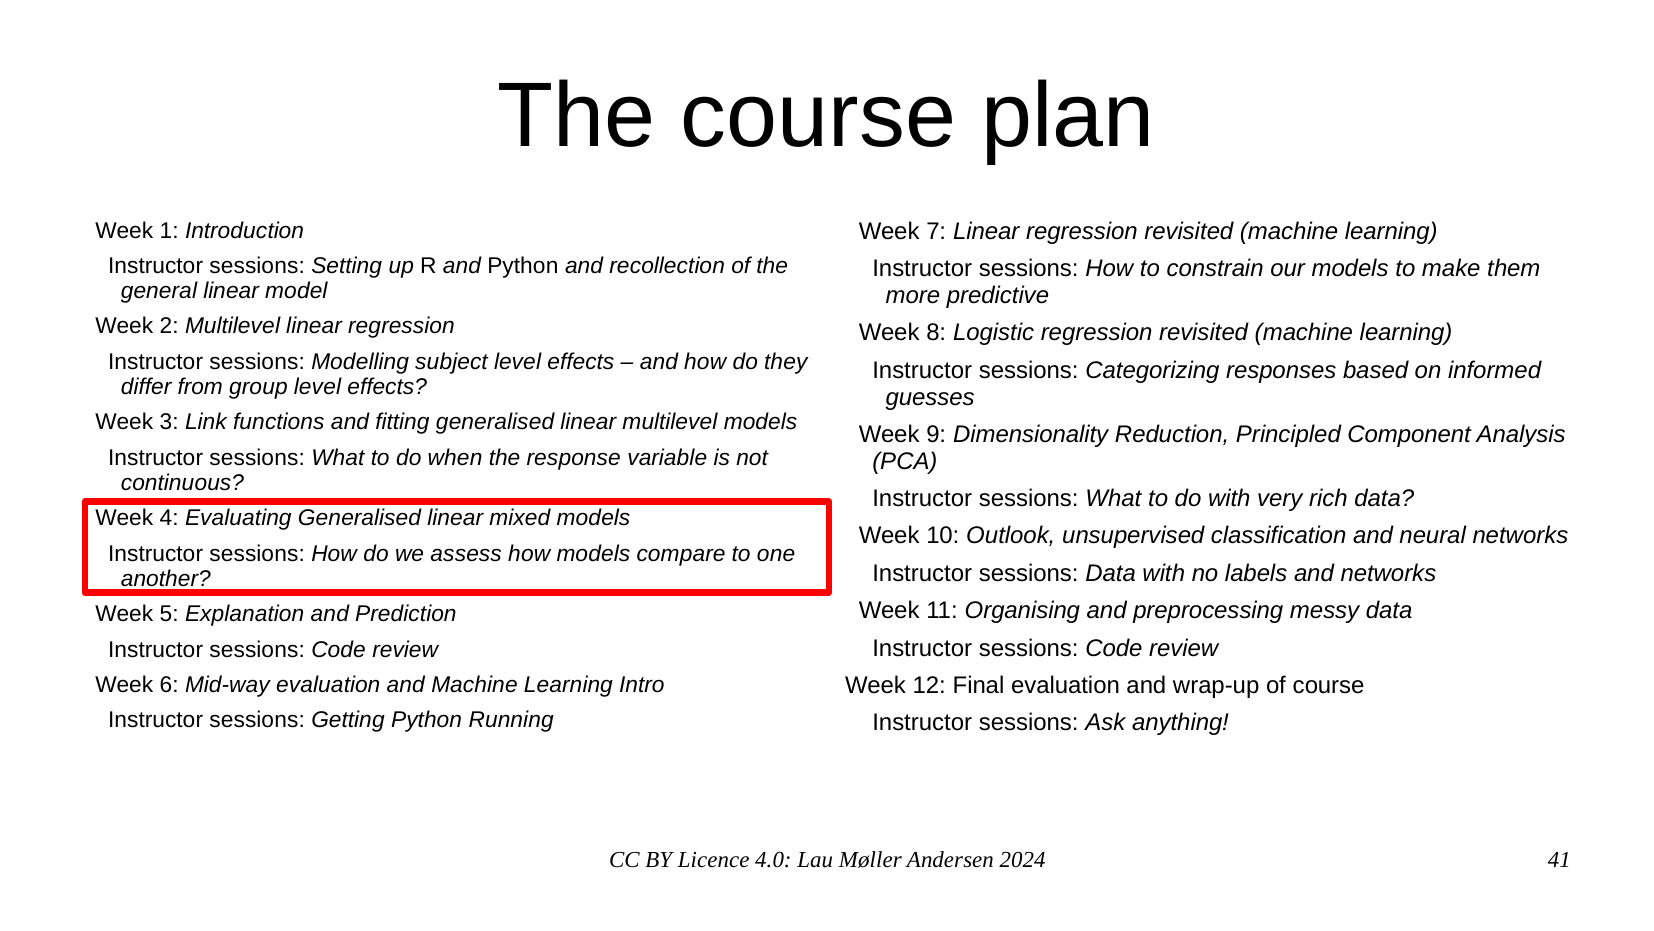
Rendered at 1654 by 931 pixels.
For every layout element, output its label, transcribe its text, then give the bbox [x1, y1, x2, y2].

title The course plan [82, 37, 1571, 193]
list Week 1: Introduction Instructor sessions: Setting up R and Python and recollection of the general linear model Week 2: Multilevel linear regression Instructor sessions: Modelling subject level effects – and how do they differ from group level effects? Week 3: Link functions and fitting generalised linear multilevel models Instructor sessions: What to do when the response variable is not continuous? Week 4: Evaluating Generalised linear mixed models Instructor sessions: How do we assess how models compare to one another? Week 5: Explanation and Prediction Instructor sessions: Code review Week 6: Mid-way evaluation and Machine Learning Intro Instructor sessions: Getting Python Running [88, 505, 809, 589]
list Week 1: Introduction Instructor sessions: Setting up R and Python and recollection of the general linear model Week 2: Multilevel linear regression Instructor sessions: Modelling subject level effects – and how do they differ from group level effects? Week 3: Link functions and fitting generalised linear multilevel models Instructor sessions: What to do when the response variable is not continuous? Week 4: Evaluating Generalised linear mixed models Instructor sessions: How do we assess how models compare to one another? Week 5: Explanation and Prediction Instructor sessions: Code review Week 6: Mid-way evaluation and Machine Learning Intro Instructor sessions: Getting Python Running [82, 217, 809, 498]
list Week 7: Linear regression revisited (machine learning) Instructor sessions: How to constrain our models to make them more predictive Week 8: Logistic regression revisited (machine learning) Instructor sessions: Categorizing responses based on informed guesses Week 9: Dimensionality Reduction, Principled Component Analysis (PCA) Instructor sessions: What to do with very rich data? Week 10: Outlook, unsupervised classification and neural networks Instructor sessions: Data with no labels and networks Week 11: Organising and preprocessing messy data Instructor sessions: Code review Week 12: Final evaluation and wrap-up of course Instructor sessions: Ask anything! [845, 217, 1572, 758]
list Week 1: Introduction Instructor sessions: Setting up R and Python and recollection of the general linear model Week 2: Multilevel linear regression Instructor sessions: Modelling subject level effects – and how do they differ from group level effects? Week 3: Link functions and fitting generalised linear multilevel models Instructor sessions: What to do when the response variable is not continuous? Week 4: Evaluating Generalised linear mixed models Instructor sessions: How do we assess how models compare to one another? Week 5: Explanation and Prediction Instructor sessions: Code review Week 6: Mid-way evaluation and Machine Learning Intro Instructor sessions: Getting Python Running [82, 596, 809, 758]
